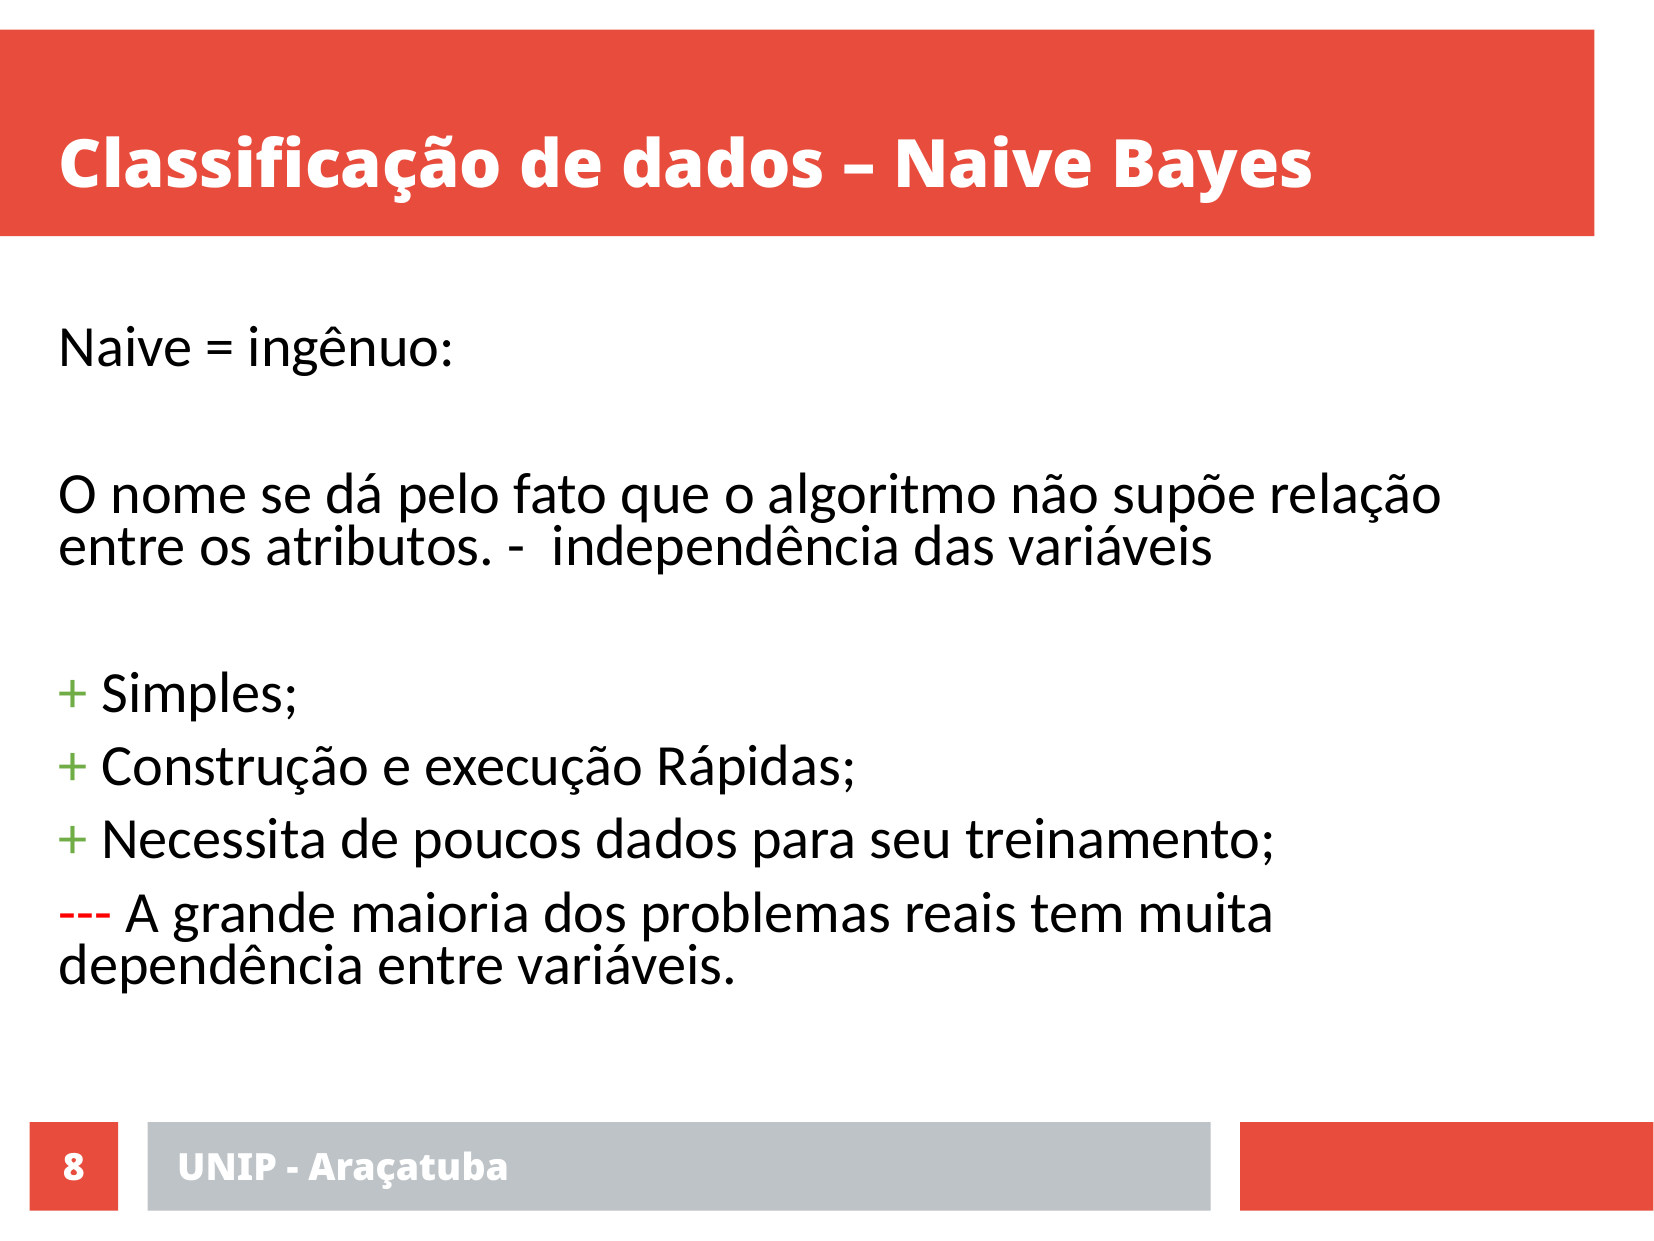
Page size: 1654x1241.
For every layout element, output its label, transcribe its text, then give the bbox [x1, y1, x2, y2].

title Classificação de dados – Naive Bayes [59, 59, 1595, 207]
list Naive = ingênuo: O nome se dá pelo fato que o algoritmo não supõe relação entre os atributos. - independência das variáveis + Simples; + Construção e execução Rápidas; + Necessita de poucos dados para seu treinamento; --- A grande maioria dos problemas reais tem muita dependência entre variáveis. [59, 324, 1565, 1093]
